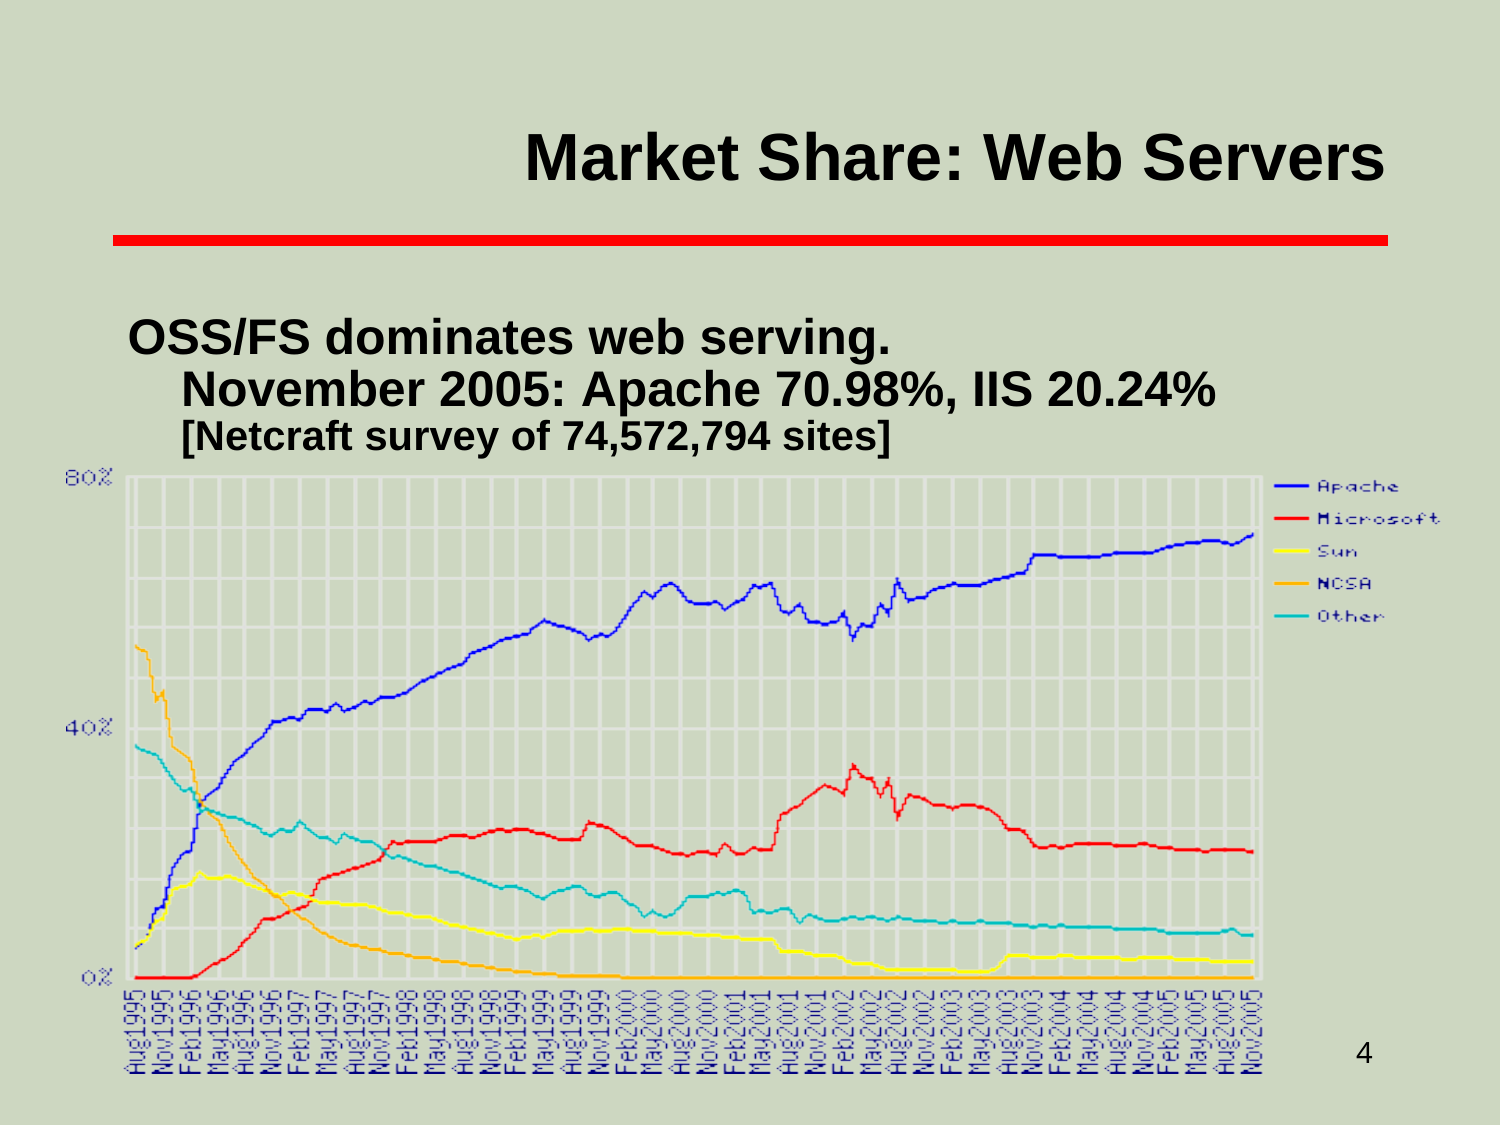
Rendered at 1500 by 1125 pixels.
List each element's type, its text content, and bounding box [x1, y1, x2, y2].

list OSS/FS dominates web serving. November 2005: Apache 70.98%, IIS 20.24% [Netcraft survey of 74,572,794 sites] [110, 312, 1391, 464]
title Market Share: Web Servers [337, 85, 1388, 224]
picture [66, 464, 1455, 1074]
